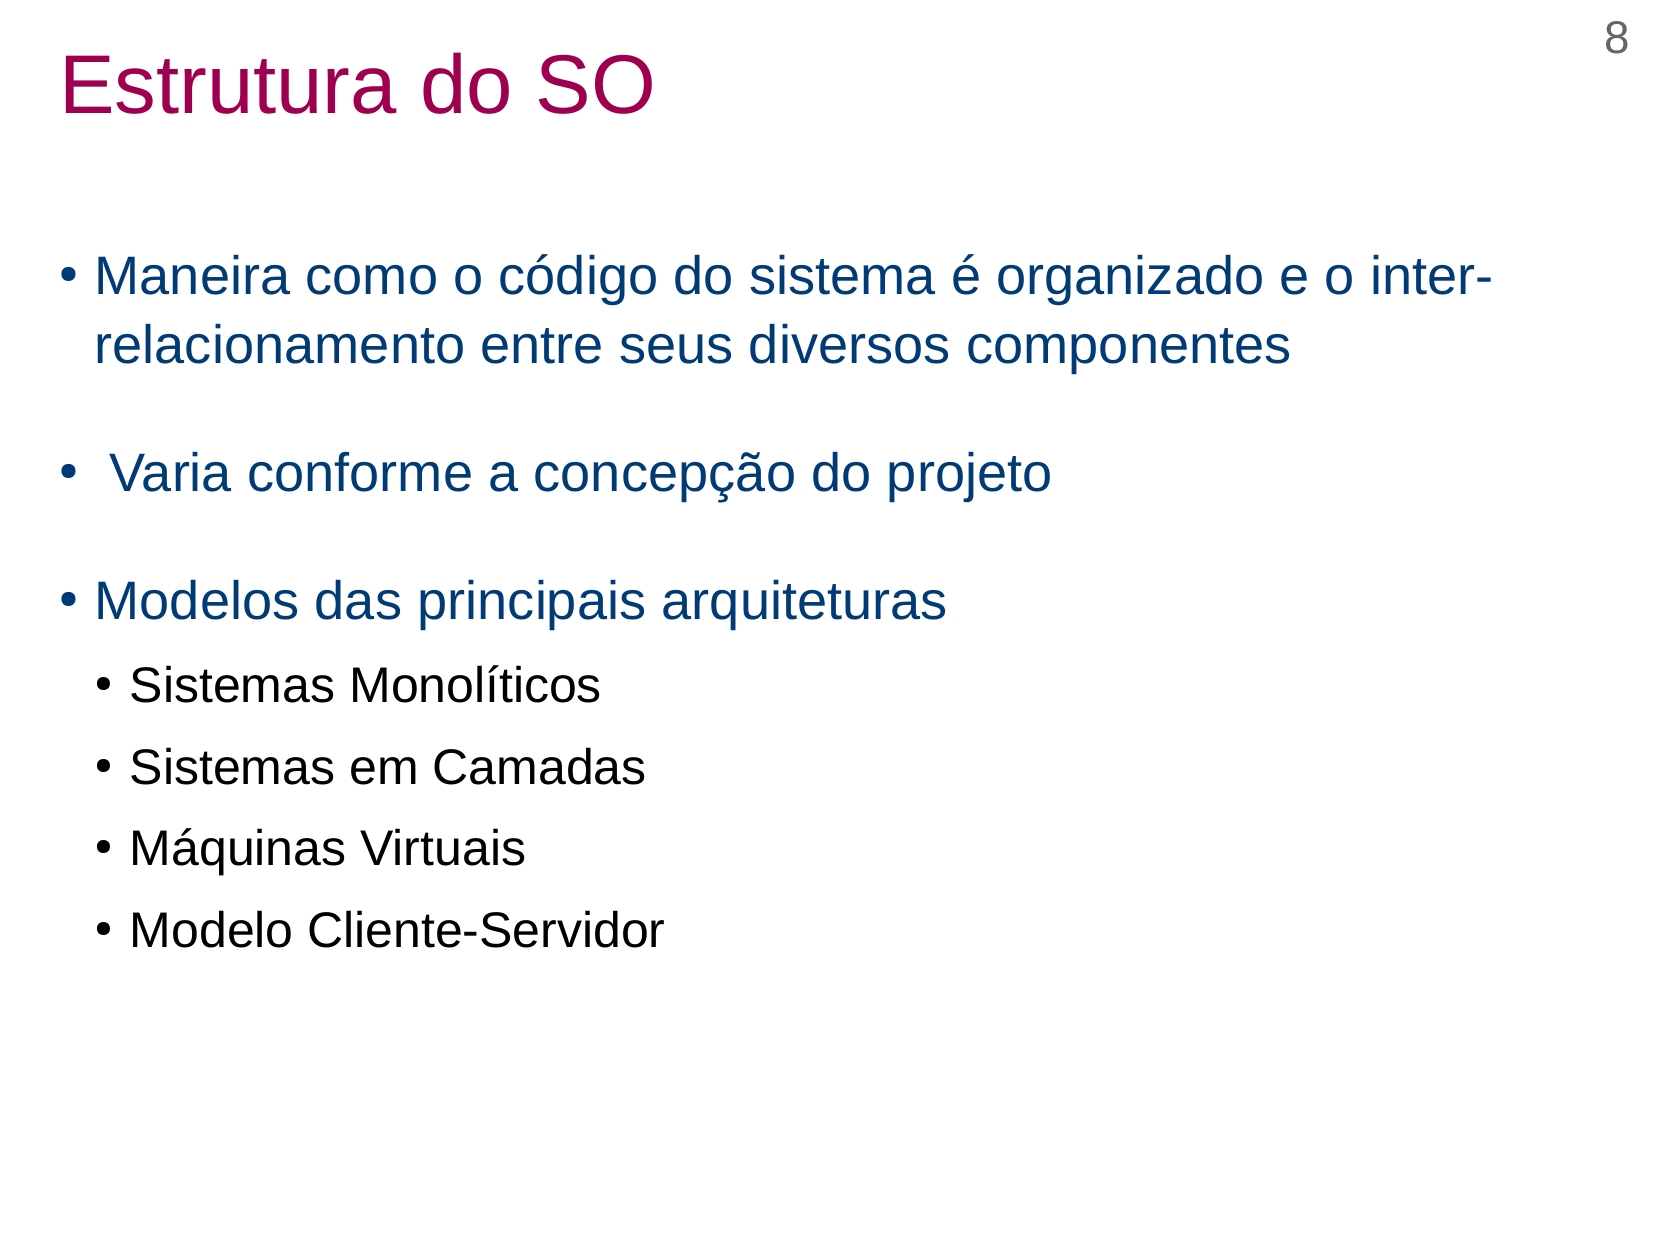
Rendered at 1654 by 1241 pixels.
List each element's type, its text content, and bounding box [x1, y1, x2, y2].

title Estrutura do SO [59, 29, 1595, 148]
list Maneira como o código do sistema é organizado e o inter-relacionamento entre seus diversos componentes Varia conforme a concepção do projeto Modelos das principais arquiteturas Sistemas Monolíticos Sistemas em Camadas Máquinas Virtuais Modelo Cliente-Servidor [59, 236, 1595, 1211]
